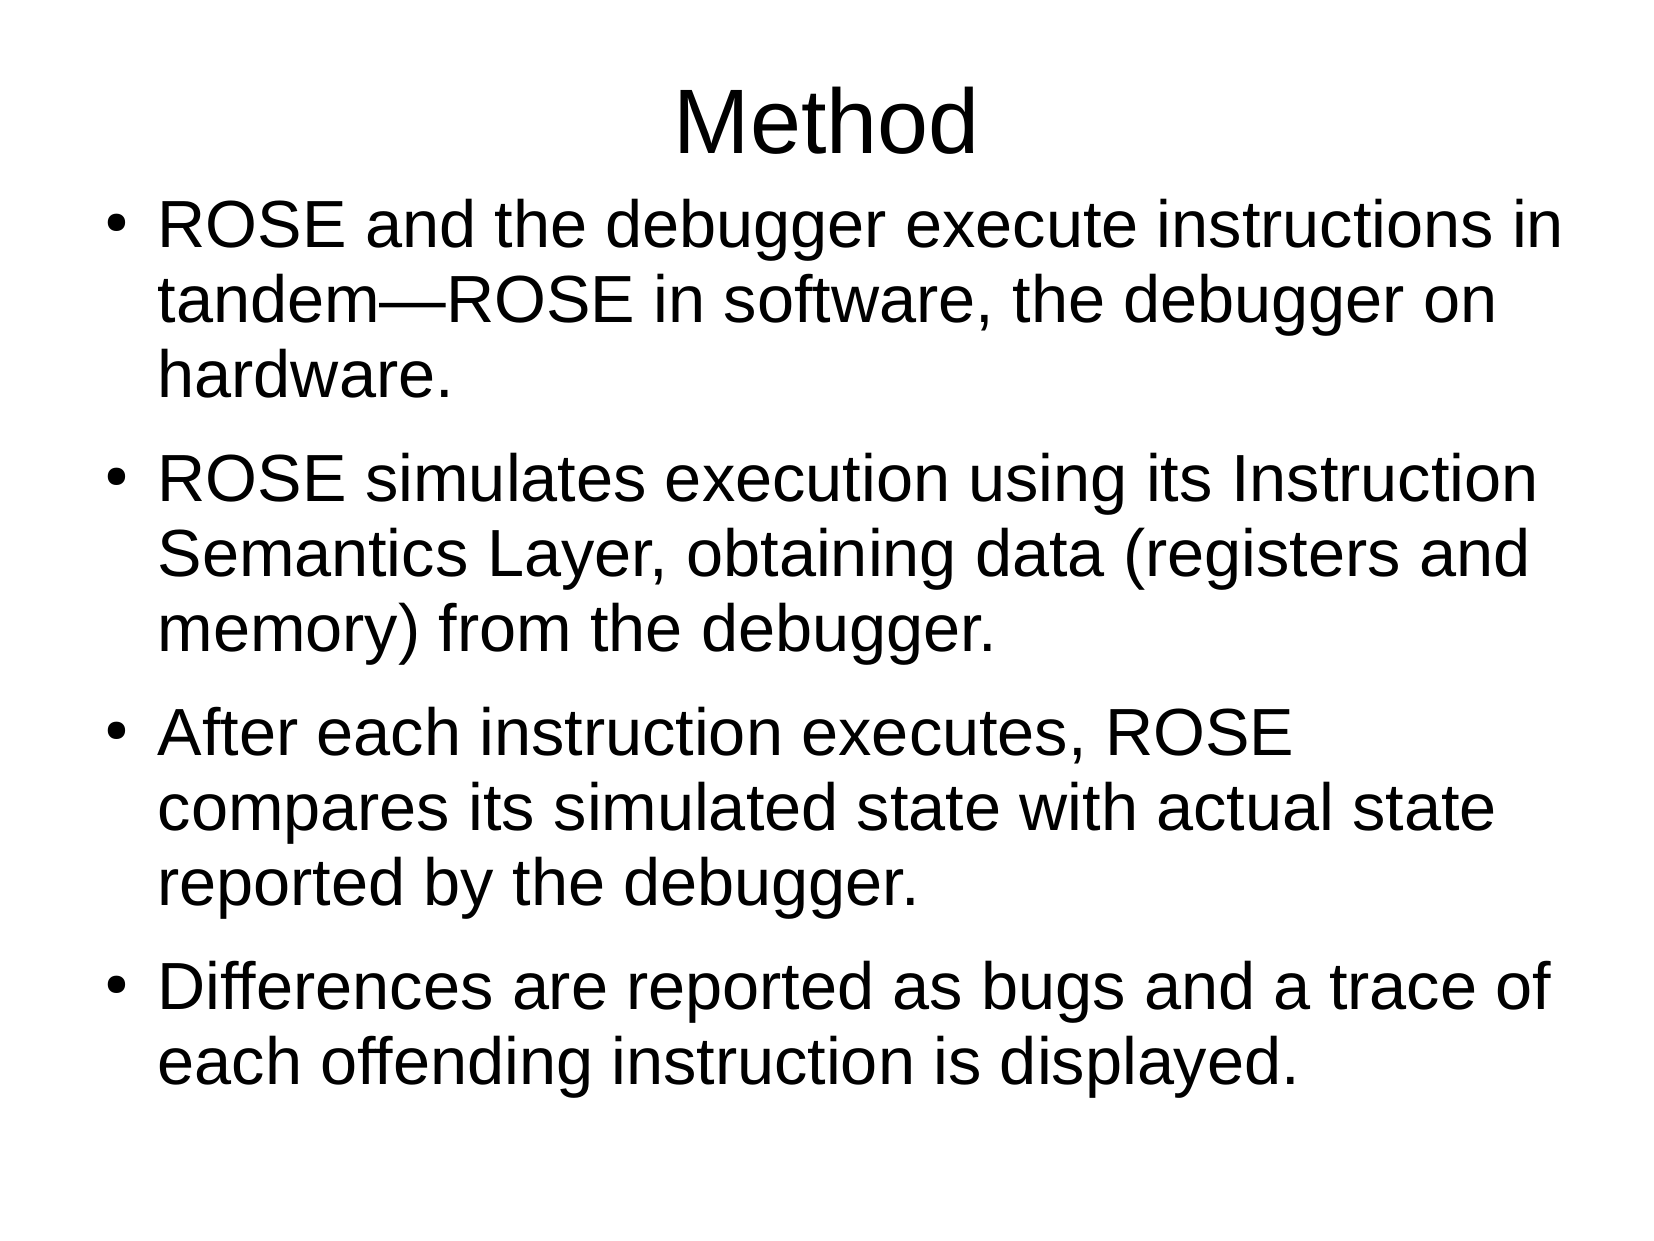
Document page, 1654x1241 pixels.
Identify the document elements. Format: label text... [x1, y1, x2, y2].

list ROSE and the debugger execute instructions in tandem—ROSE in software, the debugger on hardware. ROSE simulates execution using its Instruction Semantics Layer, obtaining data (registers and memory) from the debugger. After each instruction executes, ROSE compares its simulated state with actual state reported by the debugger. Differences are reported as bugs and a trace of each offending instruction is displayed. [86, 187, 1576, 1093]
title Method [82, 56, 1571, 188]
